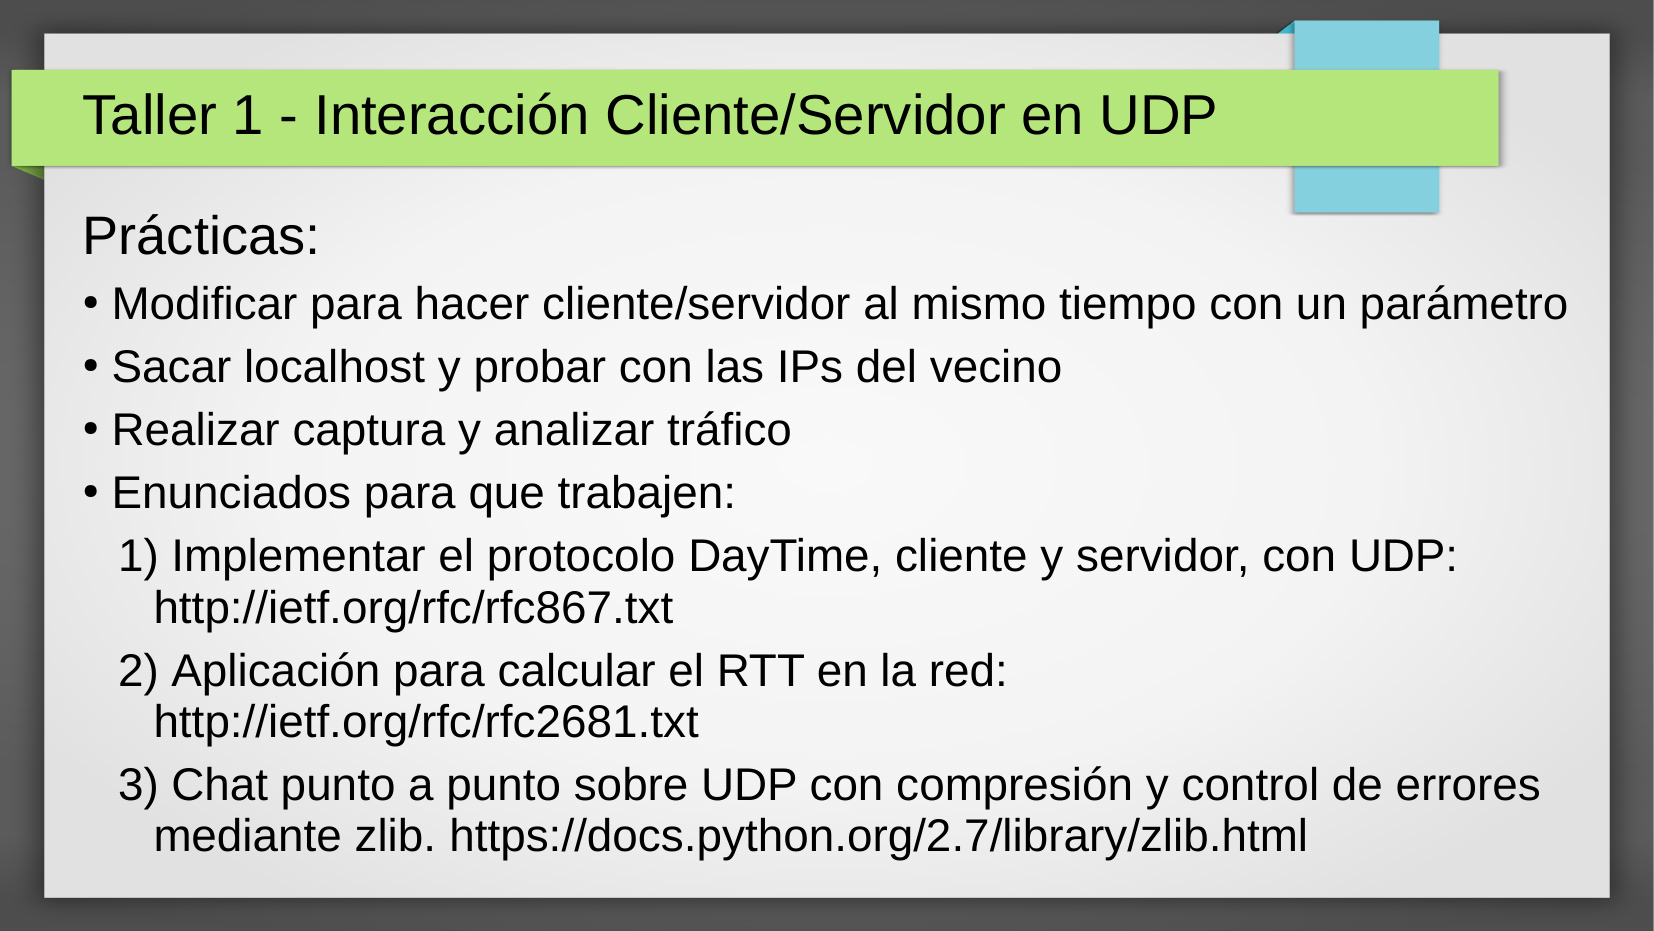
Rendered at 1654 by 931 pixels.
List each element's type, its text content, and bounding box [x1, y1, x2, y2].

subtitle Prácticas: Modificar para hacer cliente/servidor al mismo tiempo con un parámetro Sacar localhost y probar con las IPs del vecino Realizar captura y analizar tráfico Enunciados para que trabajen: Implementar el protocolo DayTime, cliente y servidor, con UDP:http://ietf.org/rfc/rfc867.txt Aplicación para calcular el RTT en la red: http://ietf.org/rfc/rfc2681.txt Chat punto a punto sobre UDP con compresión y control de errores mediante zlib. https://docs.python.org/2.7/library/zlib.html [82, 205, 1571, 862]
picture [0, 0, 1654, 931]
title Taller 1 - Interacción Cliente/Servidor en UDP [82, 52, 1440, 179]
